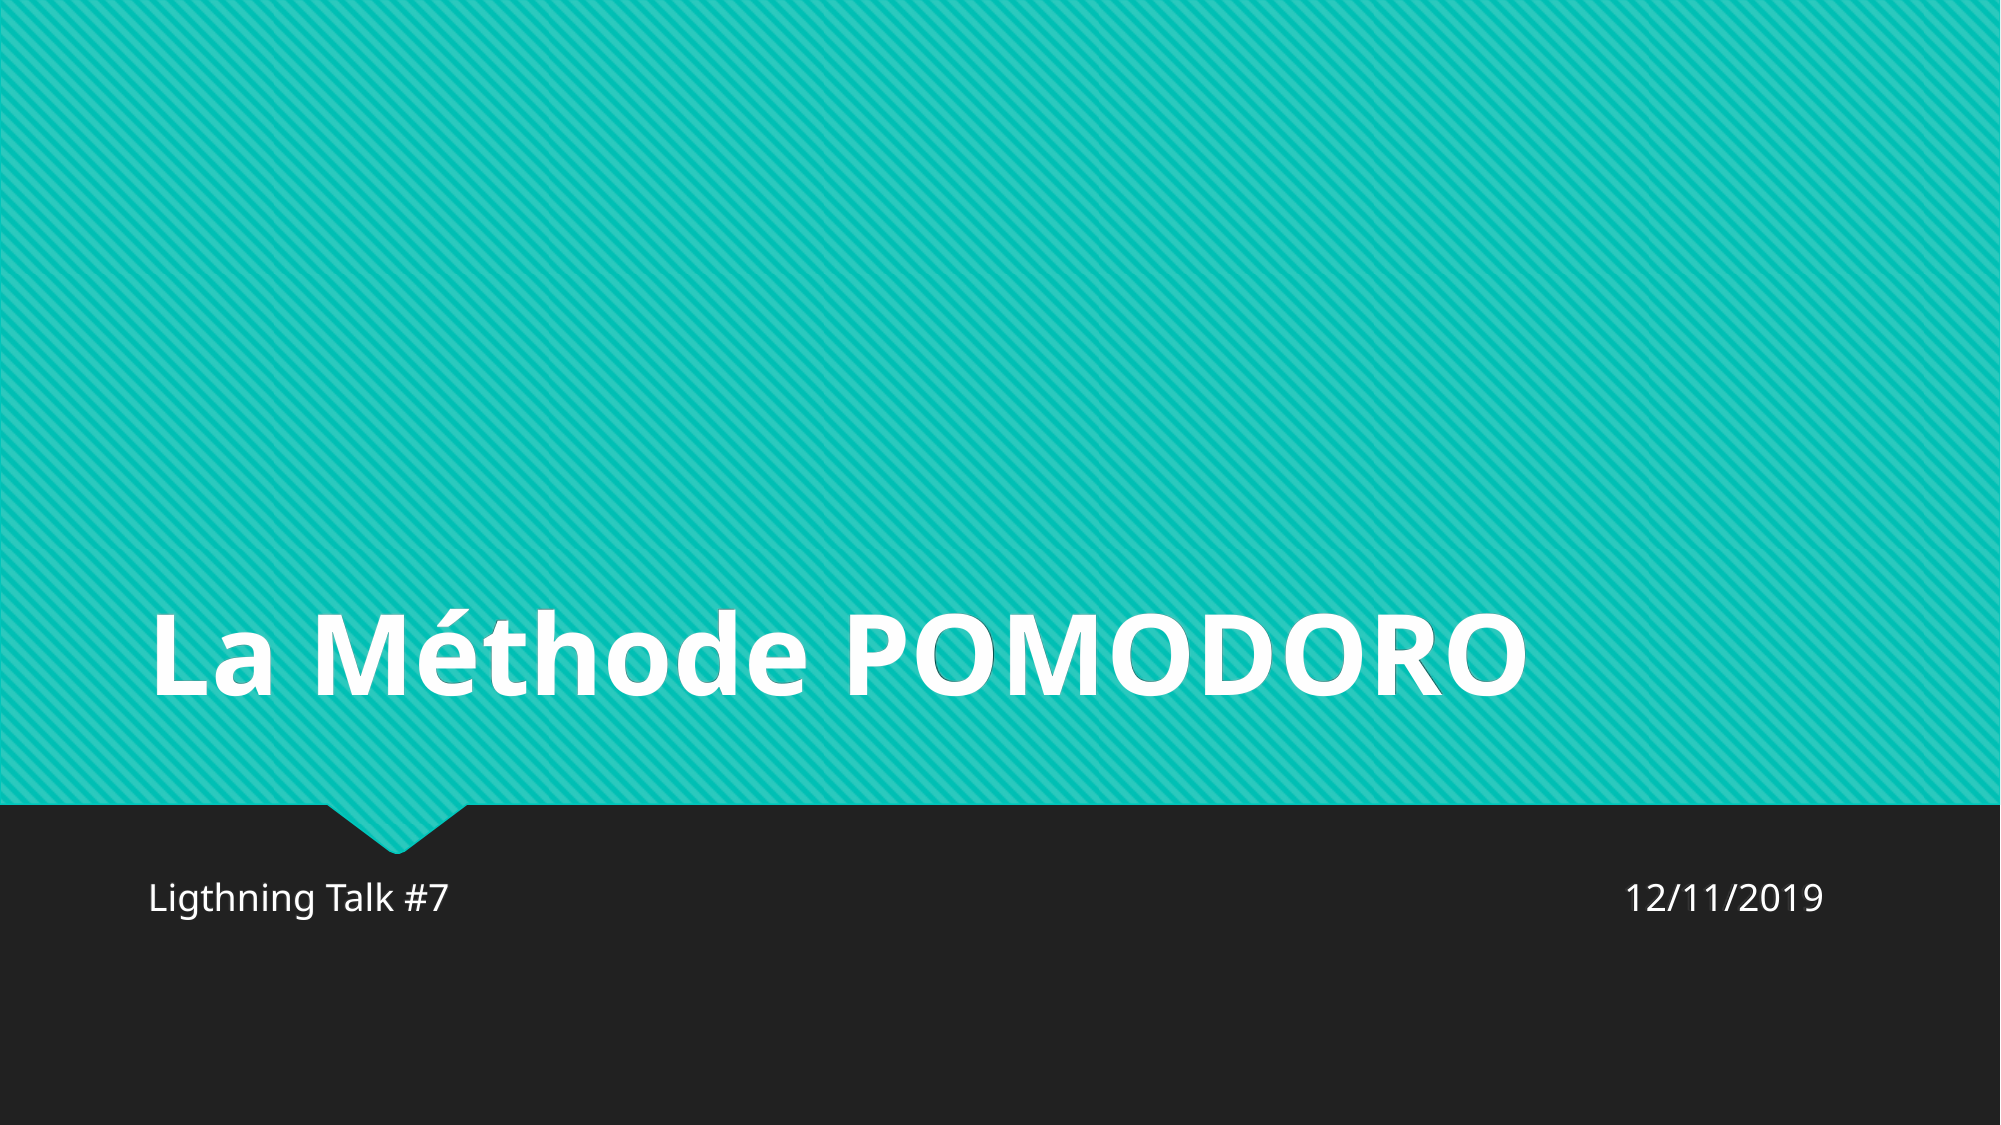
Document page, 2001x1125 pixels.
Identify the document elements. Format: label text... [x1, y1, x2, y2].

subtitle Ligthning Talk #7 12/11/2019 [132, 866, 1868, 938]
title La Méthode POMODORO [132, 237, 1868, 726]
picture [1, 1, 1999, 852]
